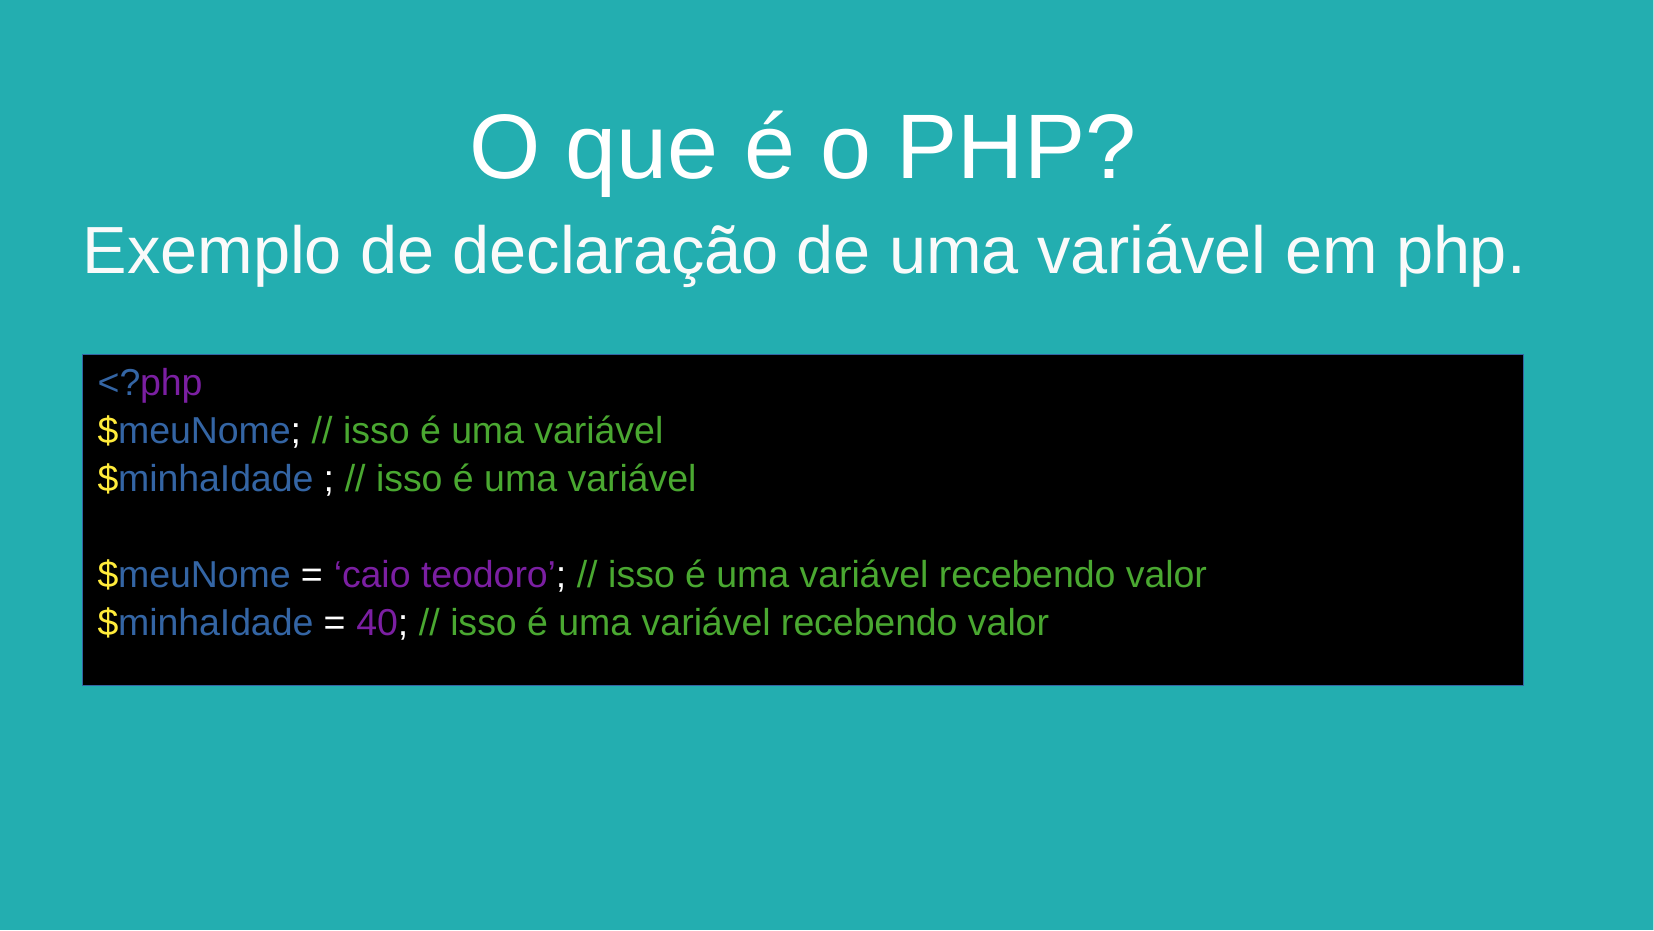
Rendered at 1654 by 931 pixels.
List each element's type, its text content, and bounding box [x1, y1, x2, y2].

text_box <?php $meuNome; // isso é uma variável $minhaIdade ; // isso é uma variável $meuNome = ‘caio teodoro’; // isso é uma variável recebendo valor $minhaIdade = 40; // isso é uma variável recebendo valor [82, 354, 1524, 686]
subtitle Exemplo de declaração de uma variável em php. [23, 212, 1630, 355]
title O que é o PHP? [59, 69, 1548, 225]
